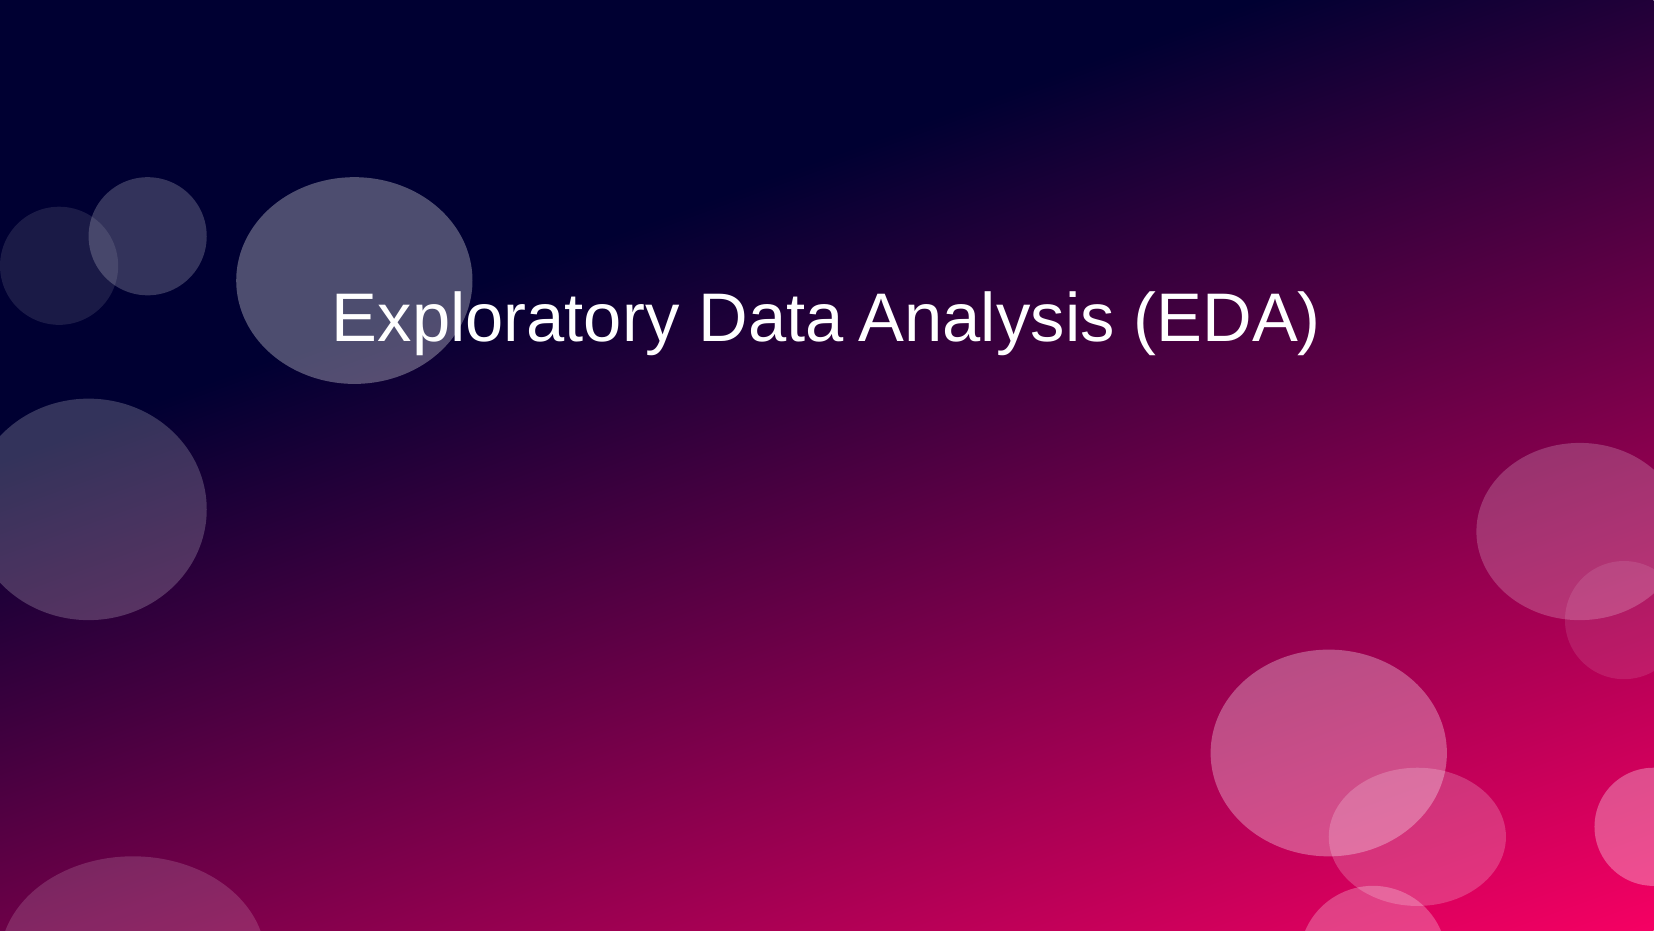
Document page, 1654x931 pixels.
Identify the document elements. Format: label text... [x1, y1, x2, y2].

title Exploratory Data Analysis (EDA) [88, 236, 1565, 399]
